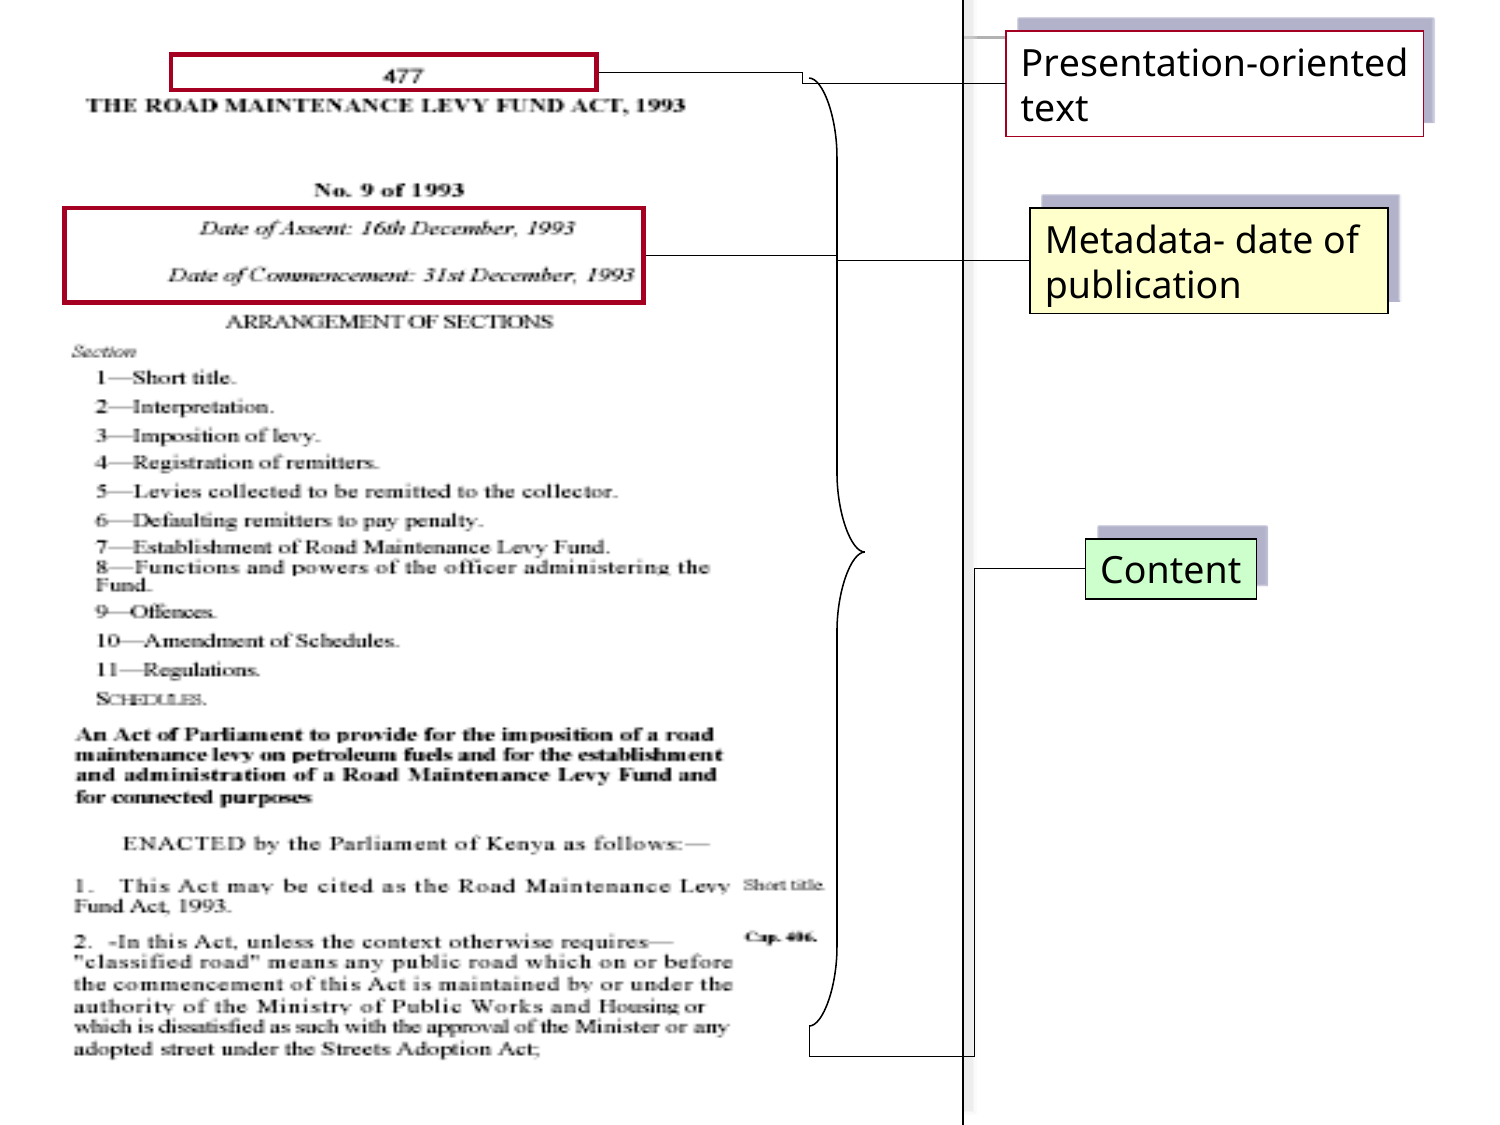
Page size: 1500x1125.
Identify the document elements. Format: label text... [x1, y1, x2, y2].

text_box Metadata- date of publication [1030, 207, 1388, 314]
picture [810, 261, 963, 1056]
text_box Content [1085, 538, 1257, 600]
picture [173, 57, 594, 88]
picture [0, 0, 963, 1125]
picture [67, 210, 641, 300]
text_box Presentation-oriented text [1005, 30, 1424, 137]
picture [821, 84, 963, 260]
